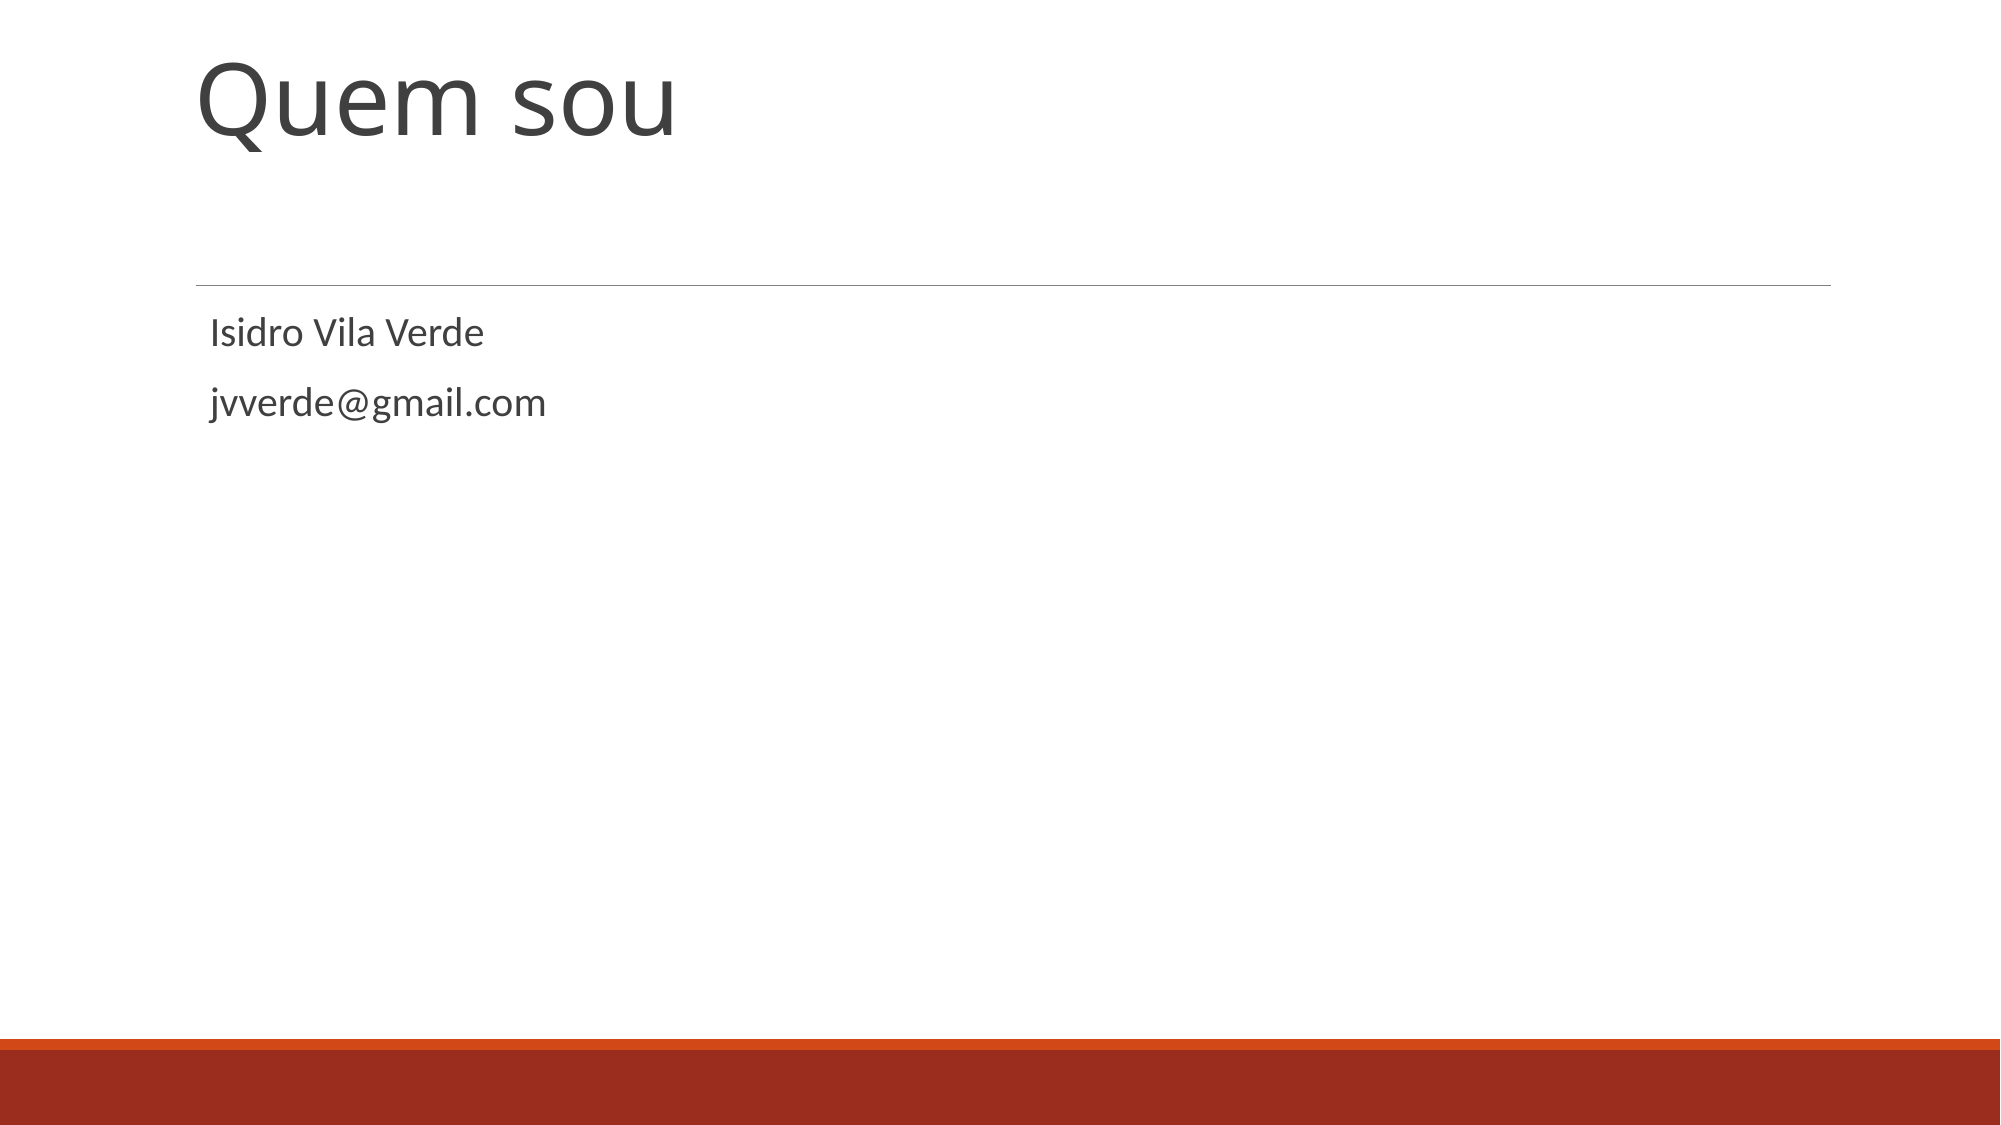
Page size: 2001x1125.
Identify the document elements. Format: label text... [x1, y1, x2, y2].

title Quem sou [180, 47, 1830, 285]
list Isidro Vila Verde jvverde@gmail.com [180, 302, 1830, 963]
